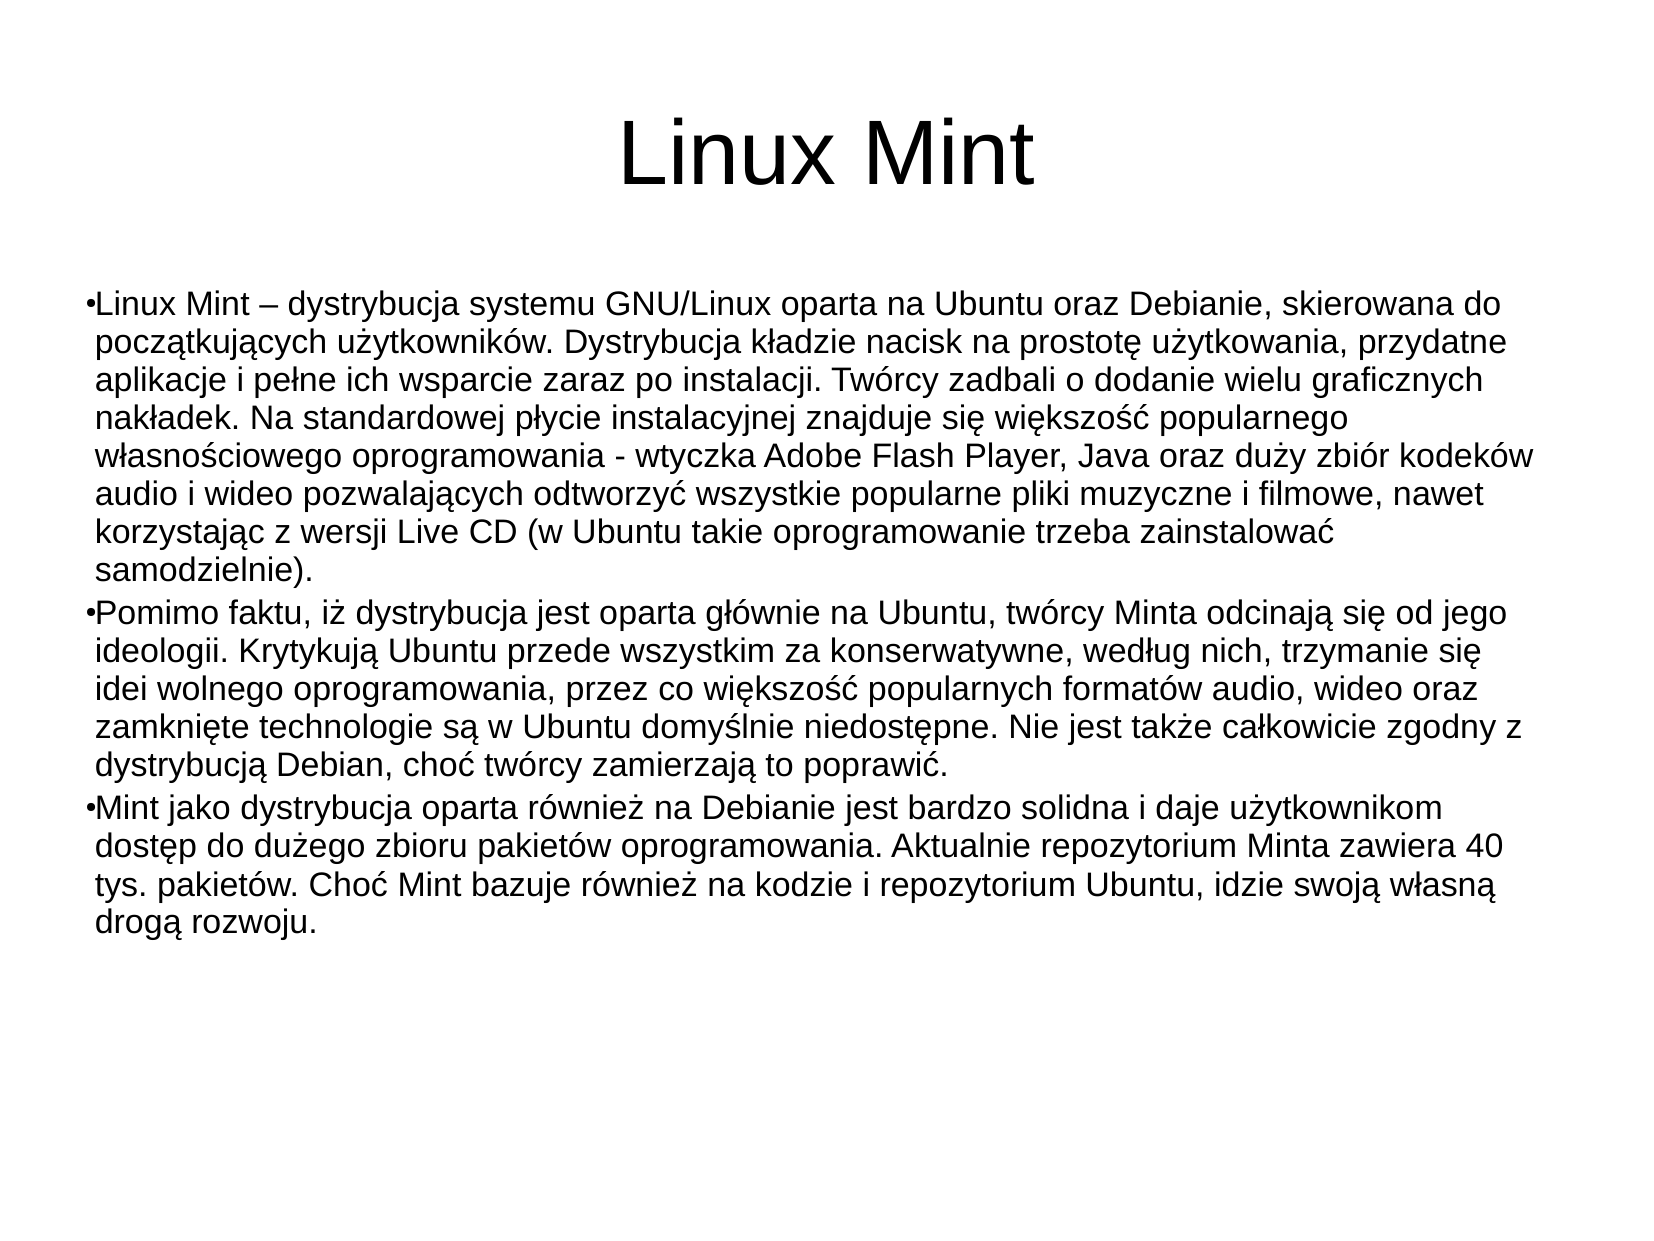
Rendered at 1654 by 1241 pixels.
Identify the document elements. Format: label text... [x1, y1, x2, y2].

list Linux Mint – dystrybucja systemu GNU/Linux oparta na Ubuntu oraz Debianie, skierowana do początkujących użytkowników. Dystrybucja kładzie nacisk na prostotę użytkowania, przydatne aplikacje i pełne ich wsparcie zaraz po instalacji. Twórcy zadbali o dodanie wielu graficznych nakładek. Na standardowej płycie instalacyjnej znajduje się większość popularnego własnościowego oprogramowania - wtyczka Adobe Flash Player, Java oraz duży zbiór kodeków audio i wideo pozwalających odtworzyć wszystkie popularne pliki muzyczne i filmowe, nawet korzystając z wersji Live CD (w Ubuntu takie oprogramowanie trzeba zainstalować samodzielnie). Pomimo faktu, iż dystrybucja jest oparta głównie na Ubuntu, twórcy Minta odcinają się od jego ideologii. Krytykują Ubuntu przede wszystkim za konserwatywne, według nich, trzymanie się idei wolnego oprogramowania, przez co większość popularnych formatów audio, wideo oraz zamknięte technologie są w Ubuntu domyślnie niedostępne. Nie jest także całkowicie zgodny z dystrybucją Debian, choć twórcy zamierzają to poprawić. Mint jako dystrybucja oparta również na Debianie jest bardzo solidna i daje użytkownikom dostęp do dużego zbioru pakietów oprogramowania. Aktualnie repozytorium Minta zawiera 40 tys. pakietów. Choć Mint bazuje również na kodzie i repozytorium Ubuntu, idzie swoją własną drogą rozwoju. [82, 284, 1538, 1004]
title Linux Mint [82, 49, 1571, 257]
